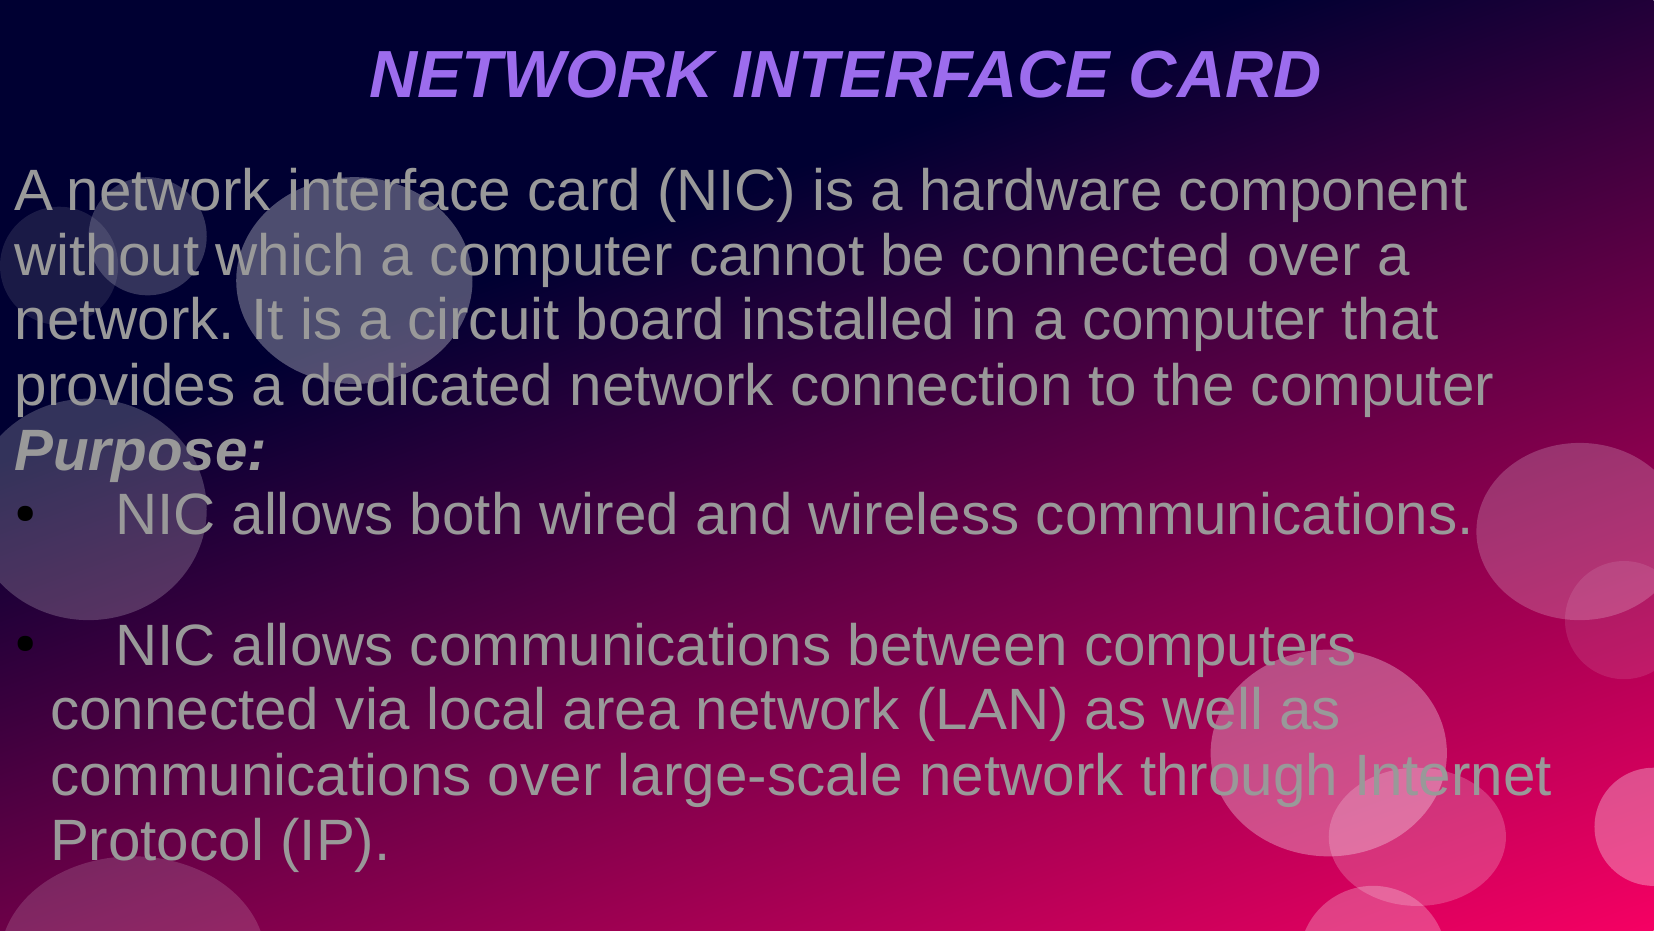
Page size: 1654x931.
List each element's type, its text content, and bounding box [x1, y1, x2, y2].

text_box NETWORK INTERFACE CARD [354, 29, 1350, 149]
text_box A network interface card (NIC) is a hardware component without which a computer cannot be connected over a network. It is a circuit board installed in a computer that provides a dedicated network connection to the computer Purpose: NIC allows both wired and wireless communications. NIC allows communications between computers connected via local area network (LAN) as well as communications over large-scale network through Internet Protocol (IP). [0, 149, 1629, 880]
